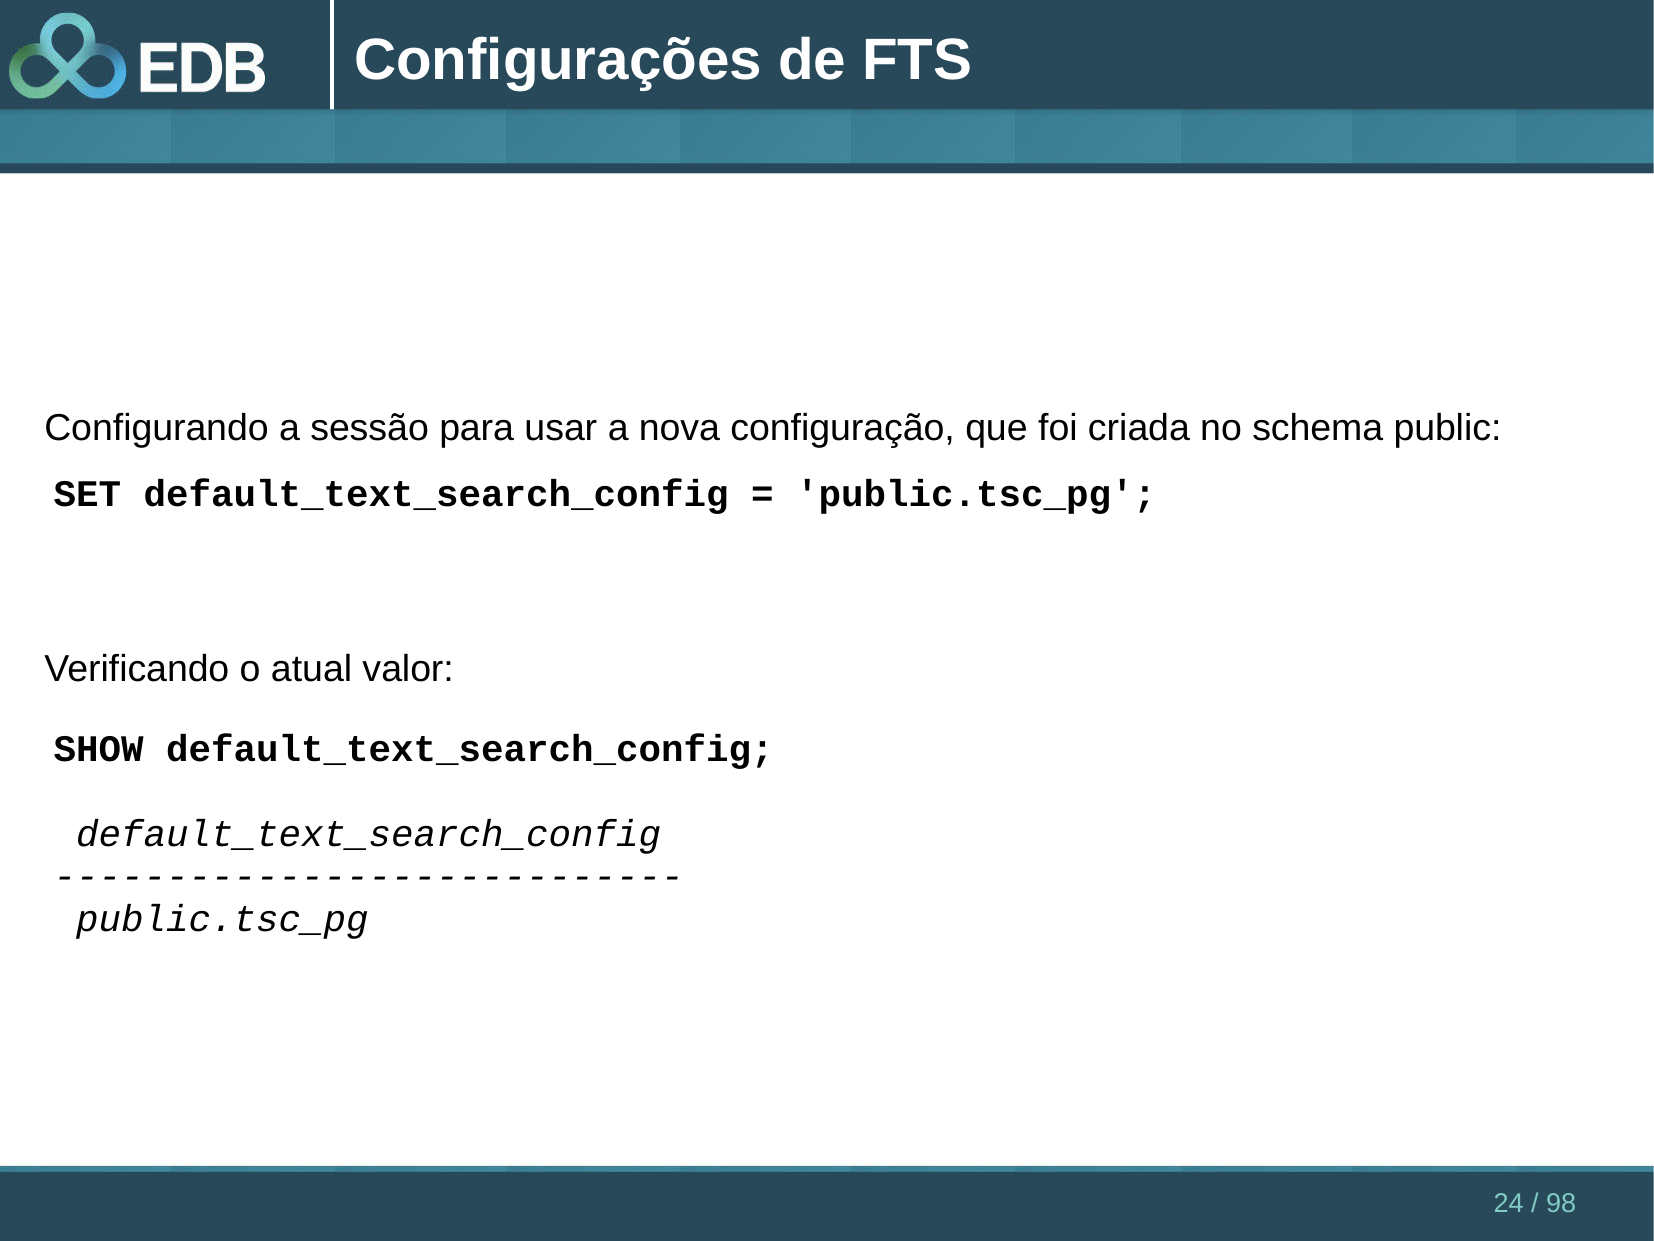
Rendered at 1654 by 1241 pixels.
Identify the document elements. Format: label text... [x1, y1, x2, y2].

text_box SET default_text_search_config = 'public.tsc_pg'; [38, 468, 1182, 526]
text_box SHOW default_text_search_config; default_text_search_config ---------------------------- public.tsc_pg [38, 722, 1182, 951]
title Configurações de FTS [354, 26, 1595, 92]
picture [0, 0, 1654, 1241]
text_box Configurando a sessão para usar a nova configuração, que foi criada no schema public: [29, 398, 1595, 456]
text_box Verificando o atual valor: [29, 639, 1521, 697]
